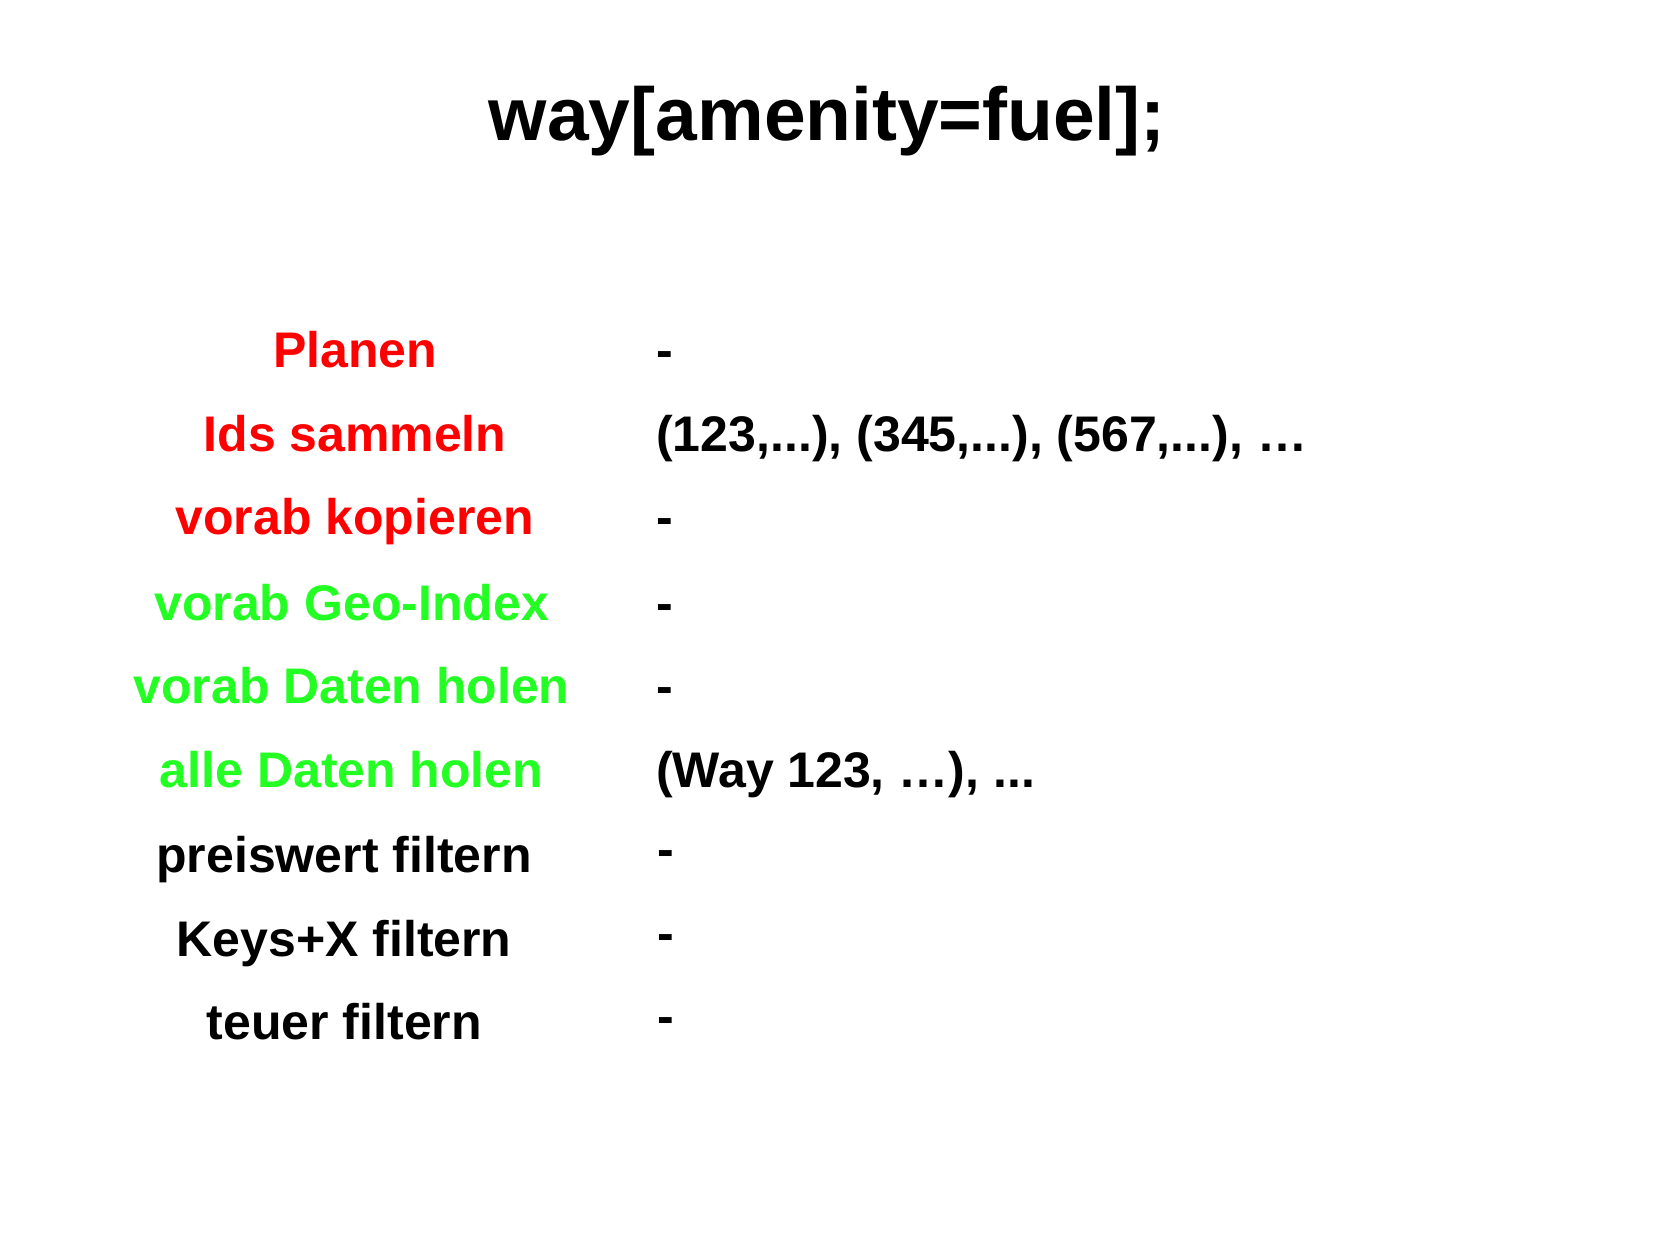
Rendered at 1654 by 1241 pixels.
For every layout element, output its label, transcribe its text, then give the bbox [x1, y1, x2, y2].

text_box way[amenity=fuel]; [474, 65, 1180, 165]
text_box Planen Ids sammeln vorab kopieren [161, 287, 550, 525]
text_box - (123,...), (345,...), (567,...), … - [641, 286, 1324, 525]
text_box preiswert filtern Keys+X filtern teuer filtern [141, 791, 548, 1030]
text_box - - - [643, 785, 690, 1024]
text_box - - (Way 123, …), ... [641, 539, 1051, 778]
text_box vorab Geo-Index vorab Daten holen alle Daten holen [119, 539, 585, 778]
